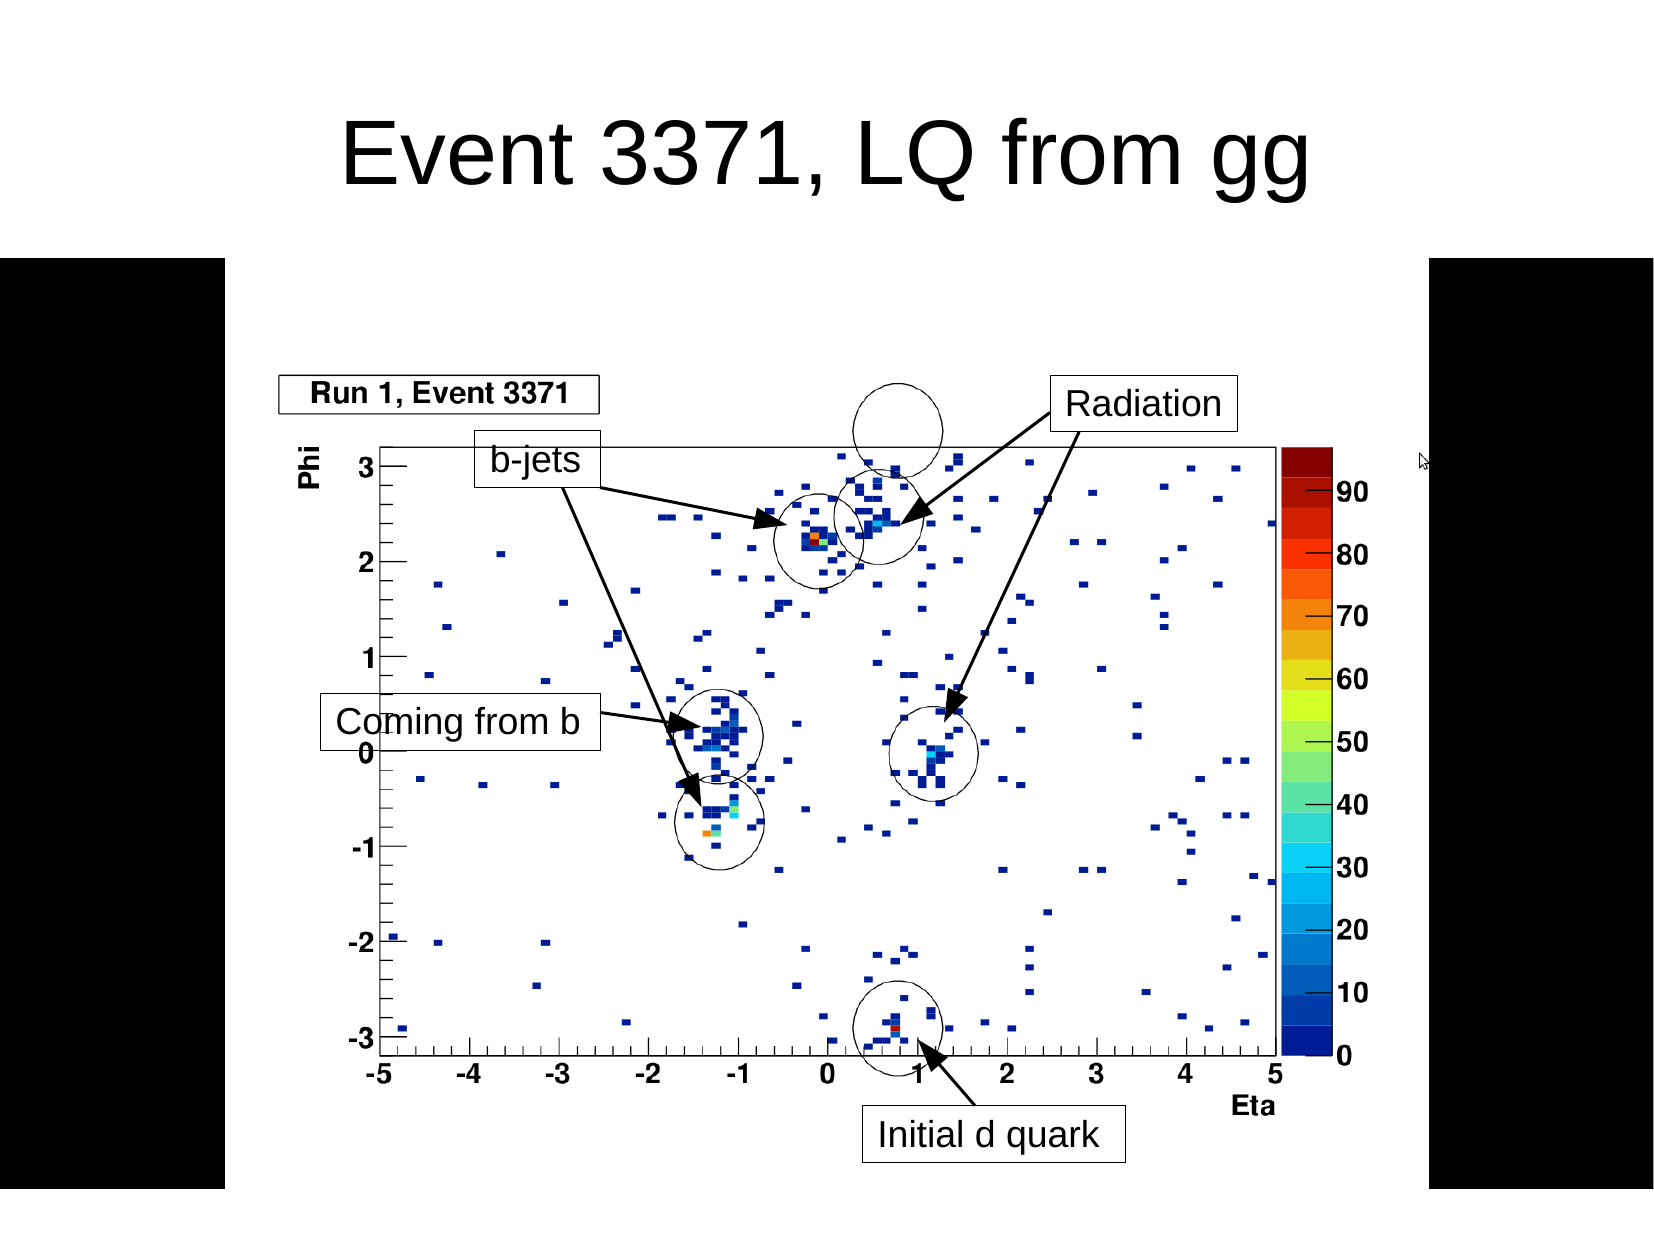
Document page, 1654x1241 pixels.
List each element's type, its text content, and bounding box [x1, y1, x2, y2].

title Event 3371, LQ from gg [82, 56, 1571, 250]
text_box Radiation [1050, 375, 1238, 432]
text_box Initial d quark [862, 1105, 1126, 1163]
picture [0, 258, 1654, 1189]
text_box Coming from b [320, 693, 601, 751]
text_box b-jets [474, 430, 601, 488]
